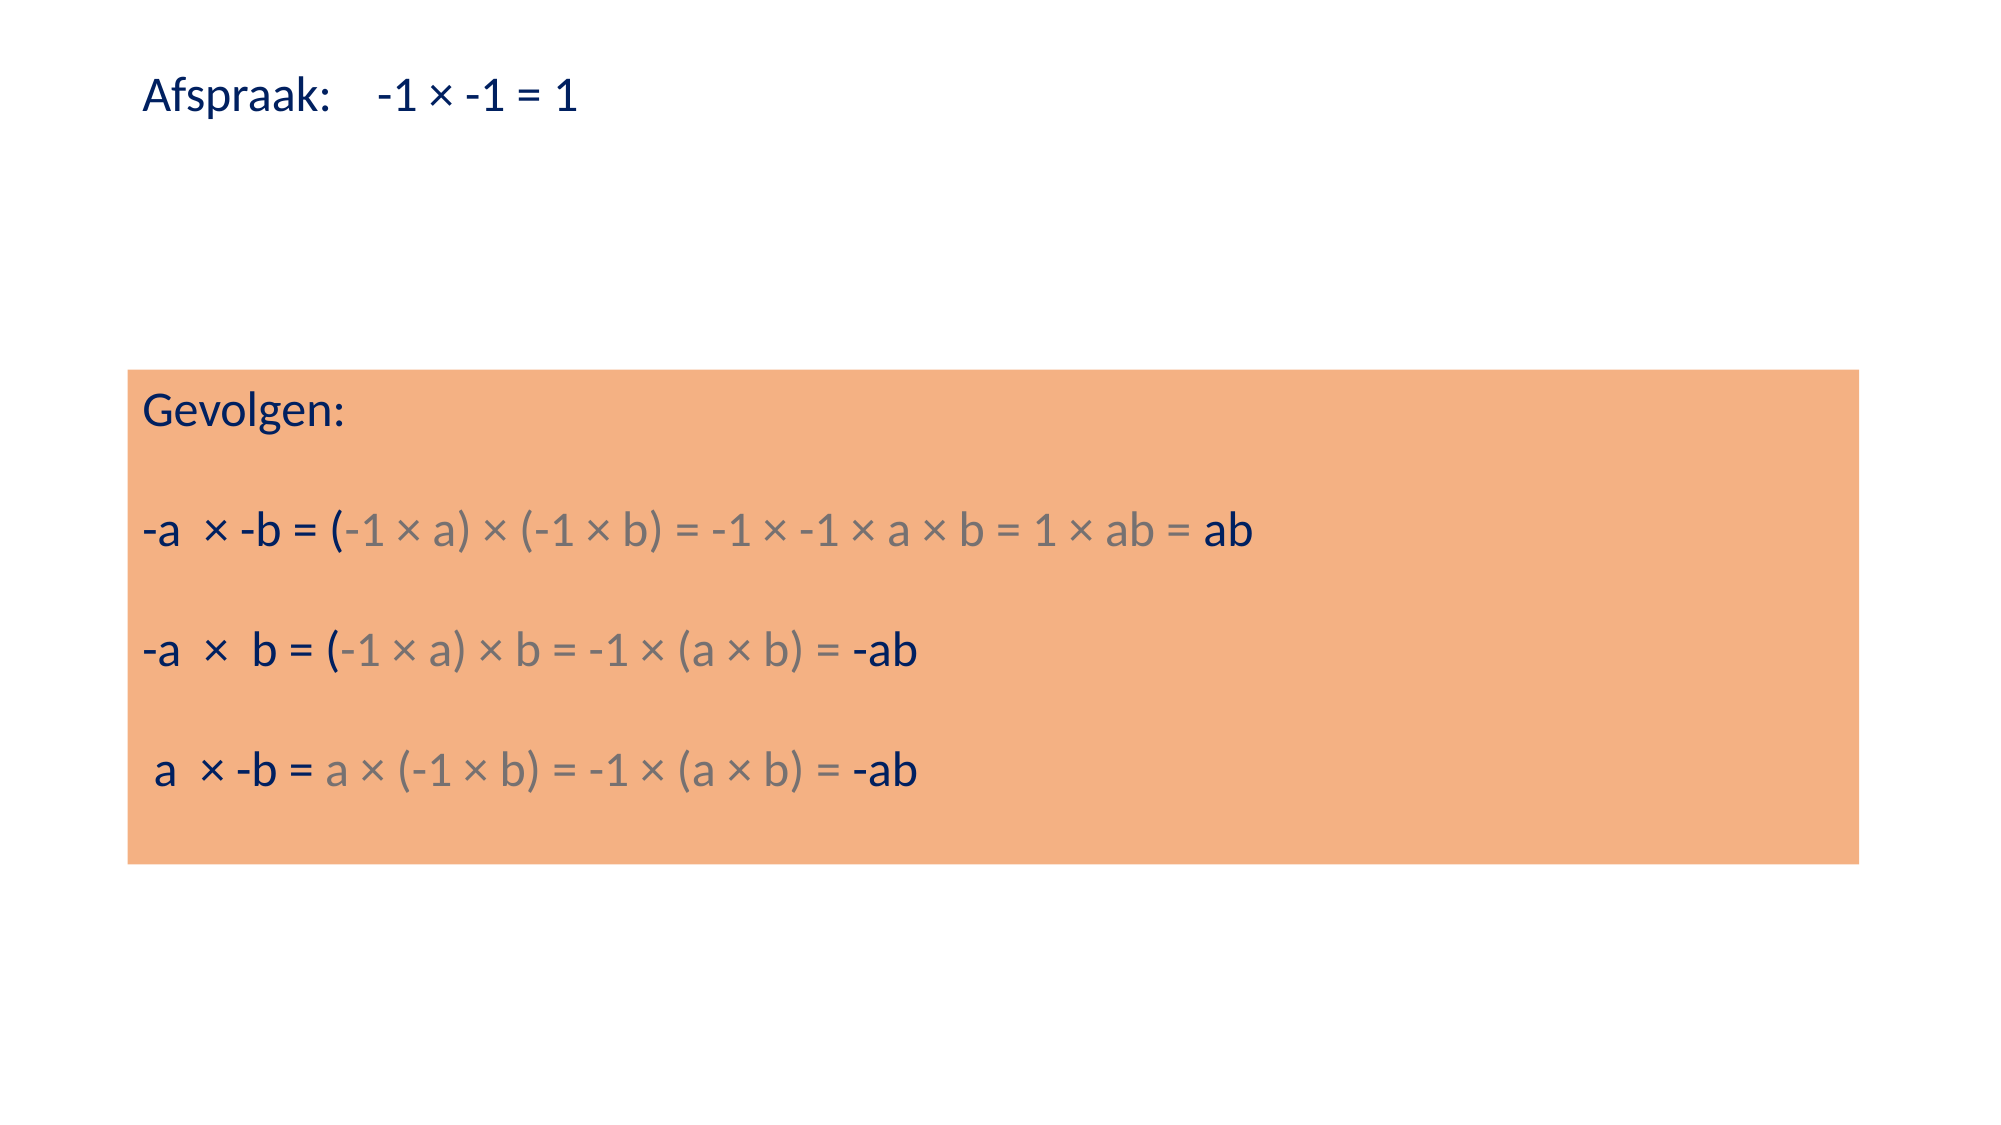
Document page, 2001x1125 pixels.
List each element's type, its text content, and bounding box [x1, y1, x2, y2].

text_box Afspraak: -1 × -1 = 1 [127, 53, 674, 129]
text_box Gevolgen: -a × -b = (-1 × a) × (-1 × b) = -1 × -1 × a × b = 1 × ab = ab -a × b = (-1 × a) × b = -1 × (a × b) = -ab a × -b = a × (-1 × b) = -1 × (a × b) = -ab [127, 369, 1860, 865]
